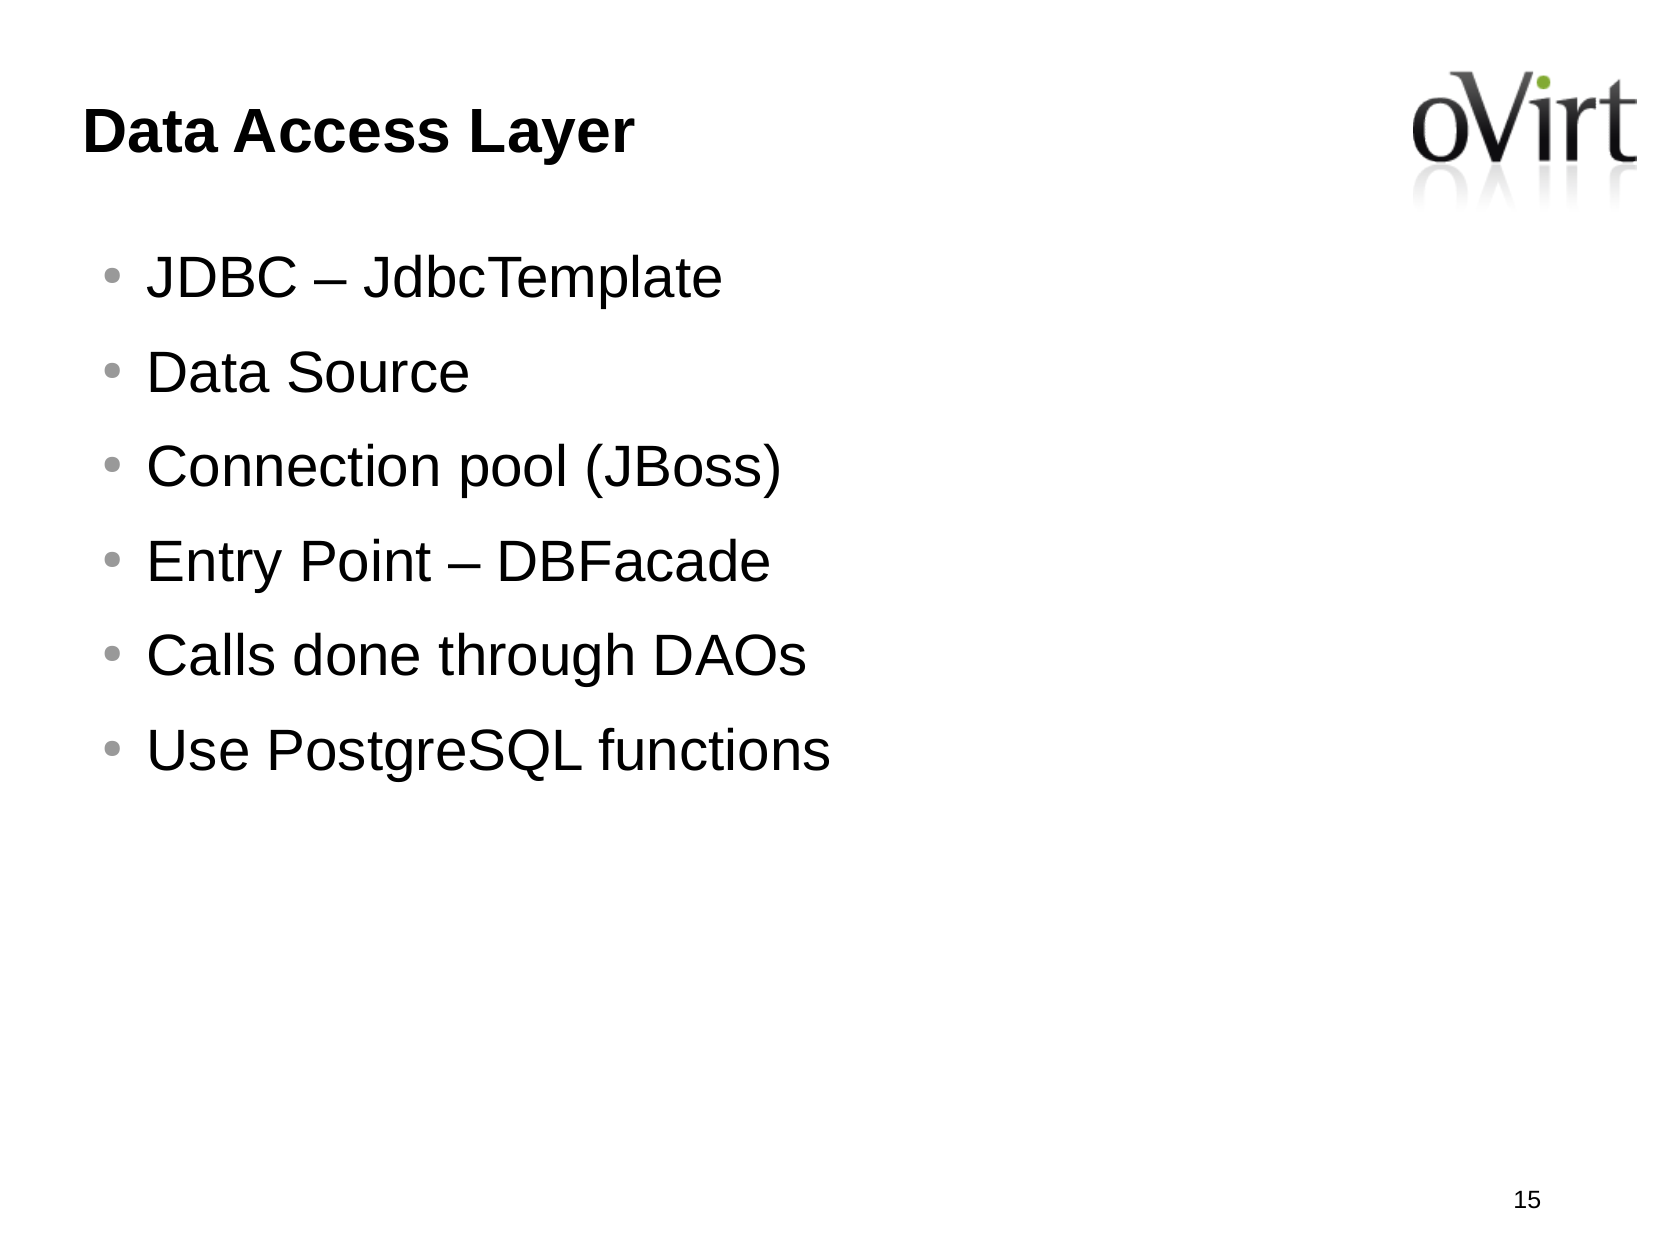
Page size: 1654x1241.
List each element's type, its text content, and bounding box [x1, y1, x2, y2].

list JDBC – JdbcTemplate Data Source Connection pool (JBoss) Entry Point – DBFacade Calls done through DAOs Use PostgreSQL functions [86, 244, 1576, 1039]
picture [1413, 63, 1637, 212]
title Data Access Layer [82, 27, 1303, 235]
